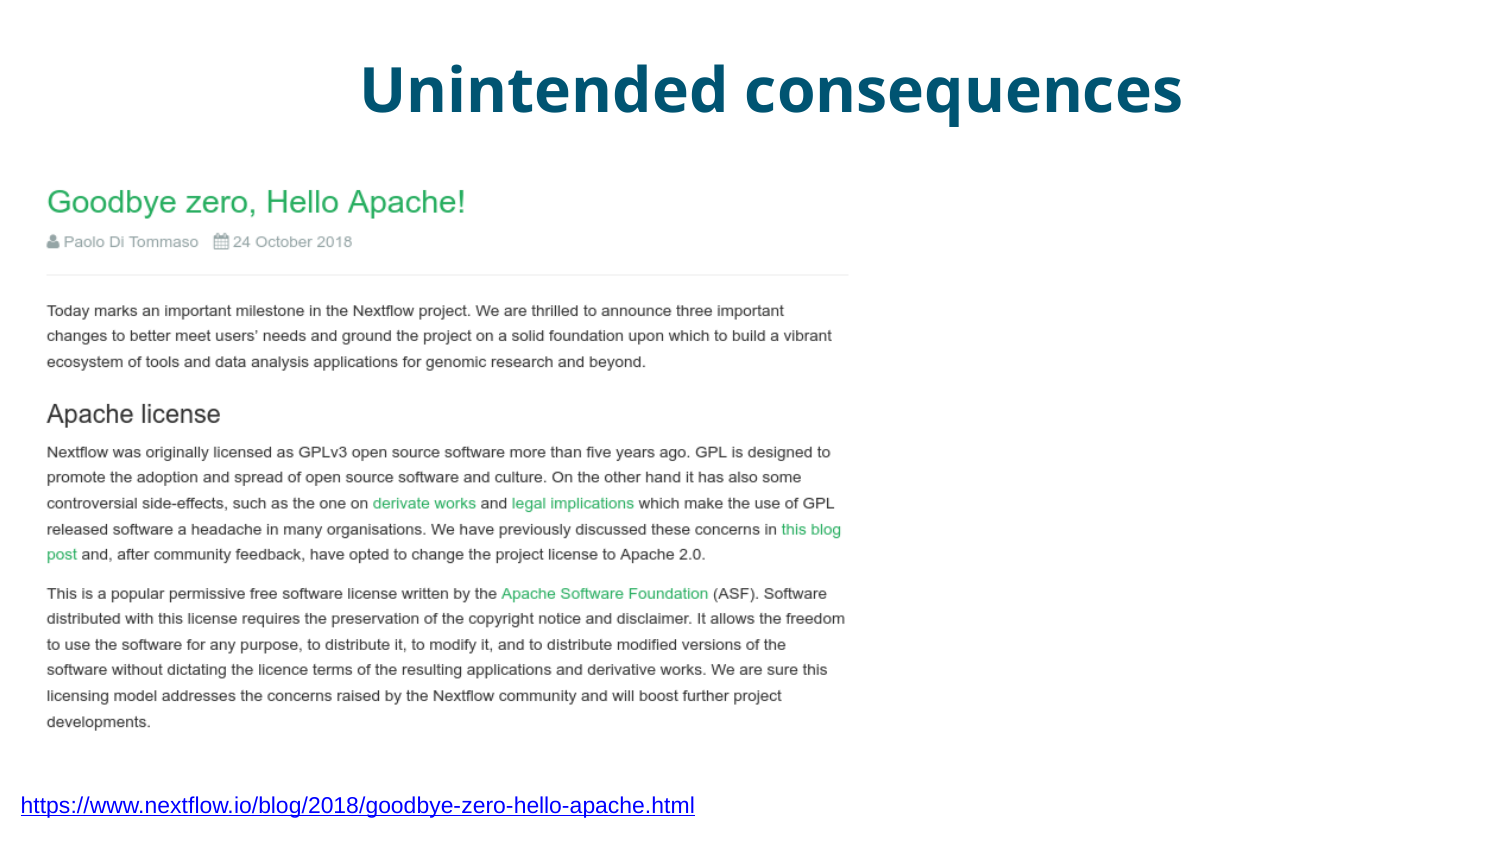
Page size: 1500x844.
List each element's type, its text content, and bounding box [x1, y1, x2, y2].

text_box Unintended consequences [325, 44, 1218, 159]
text_box https://www.nextflow.io/blog/2018/goodbye-zero-hello-apache.html [5, 775, 999, 834]
picture [24, 183, 871, 751]
